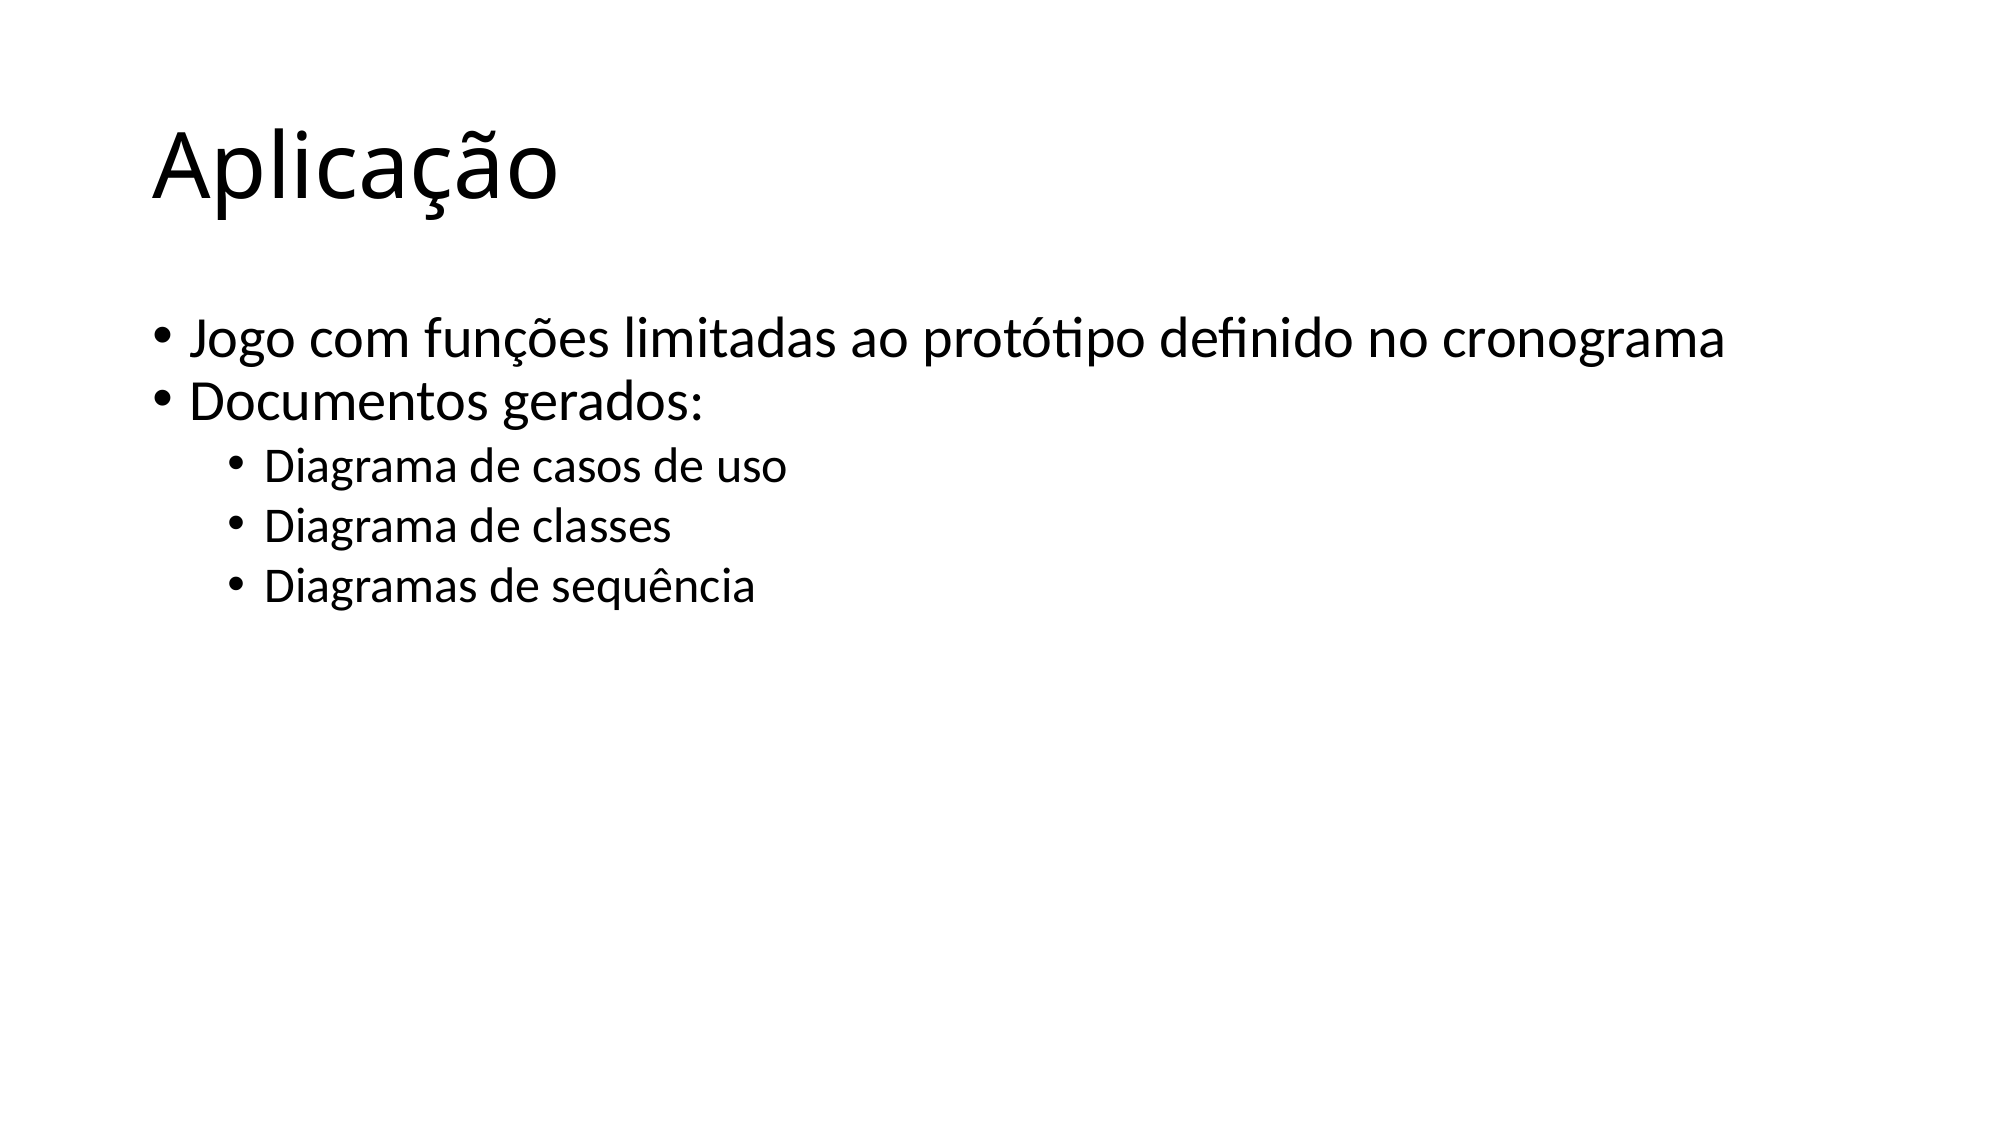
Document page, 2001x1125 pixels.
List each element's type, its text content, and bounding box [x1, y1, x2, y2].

text_box Jogo com funções limitadas ao protótipo definido no cronograma Documentos gerados: Diagrama de casos de uso Diagrama de classes Diagramas de sequência [137, 299, 1863, 1014]
text_box Aplicação [137, 59, 1863, 278]
